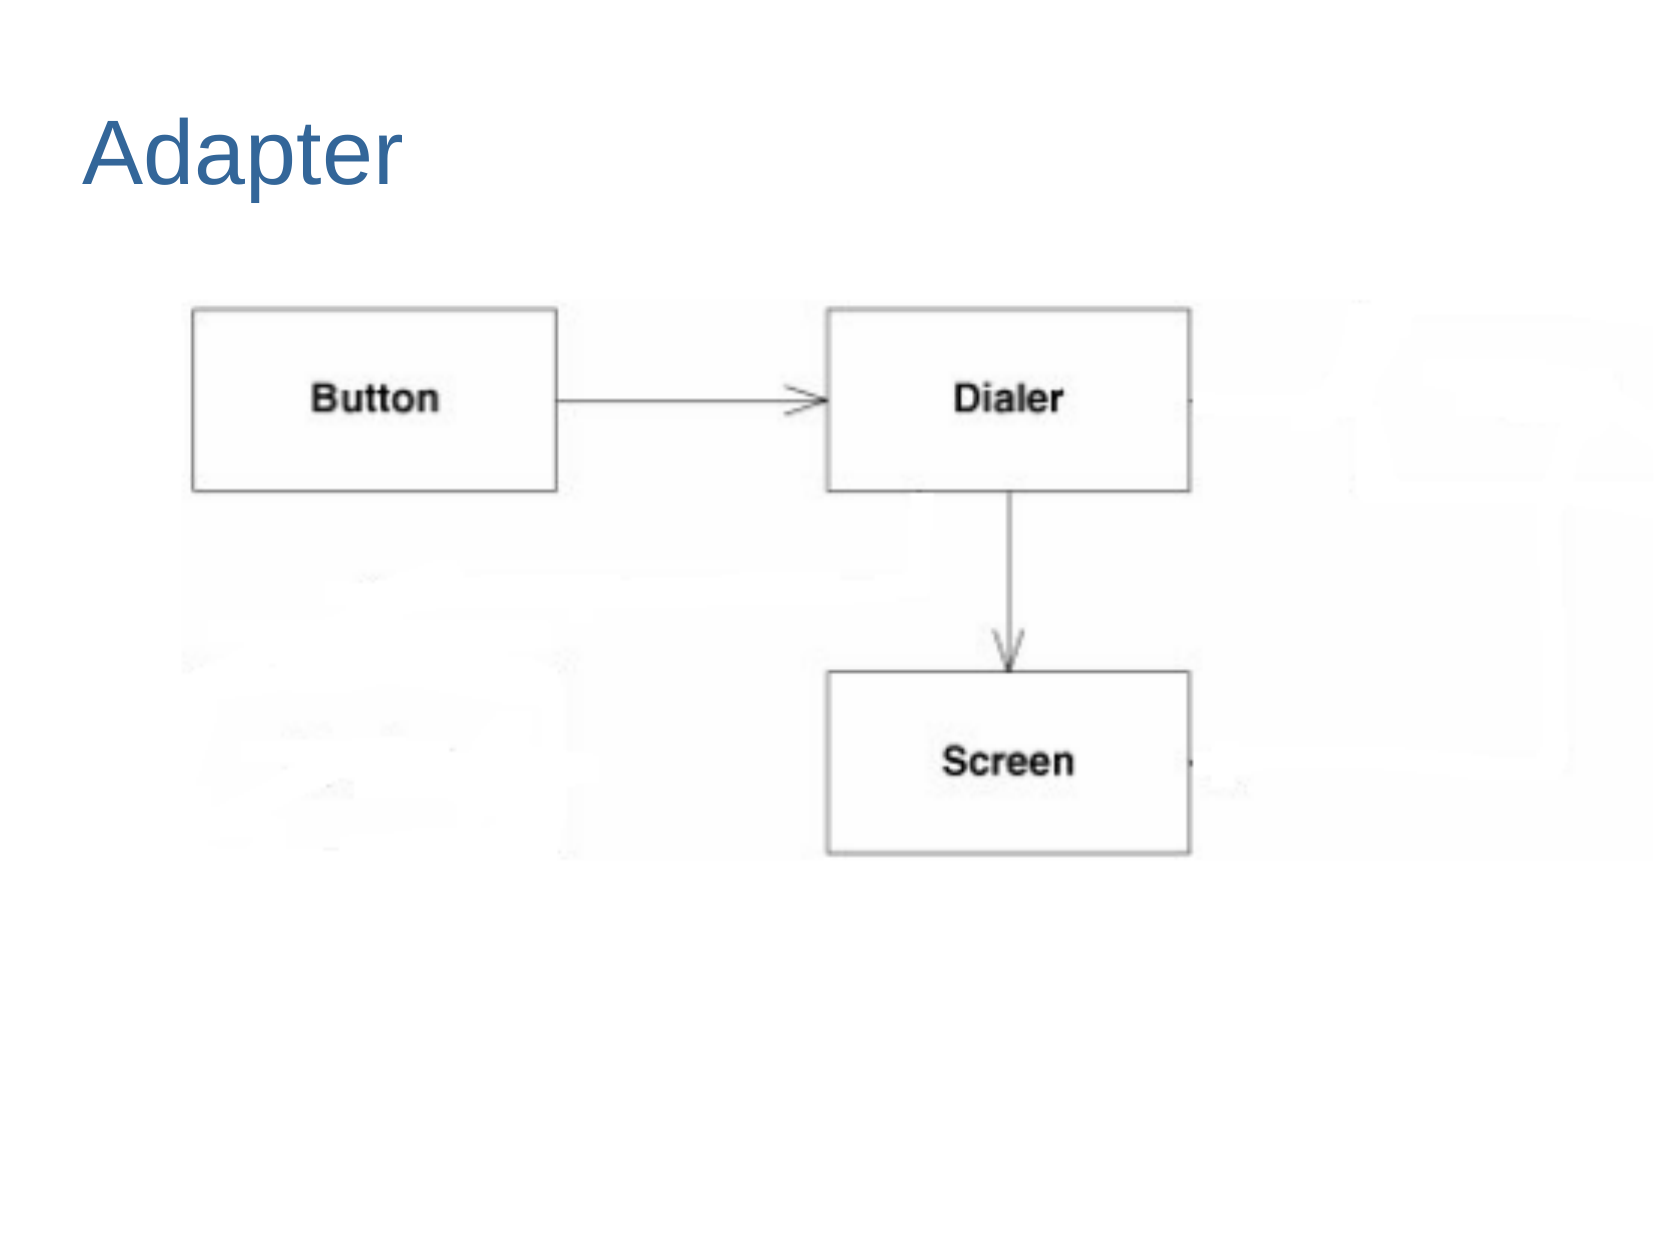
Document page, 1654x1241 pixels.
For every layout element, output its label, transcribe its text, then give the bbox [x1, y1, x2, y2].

title Adapter [82, 49, 1571, 257]
picture [165, 283, 1654, 972]
